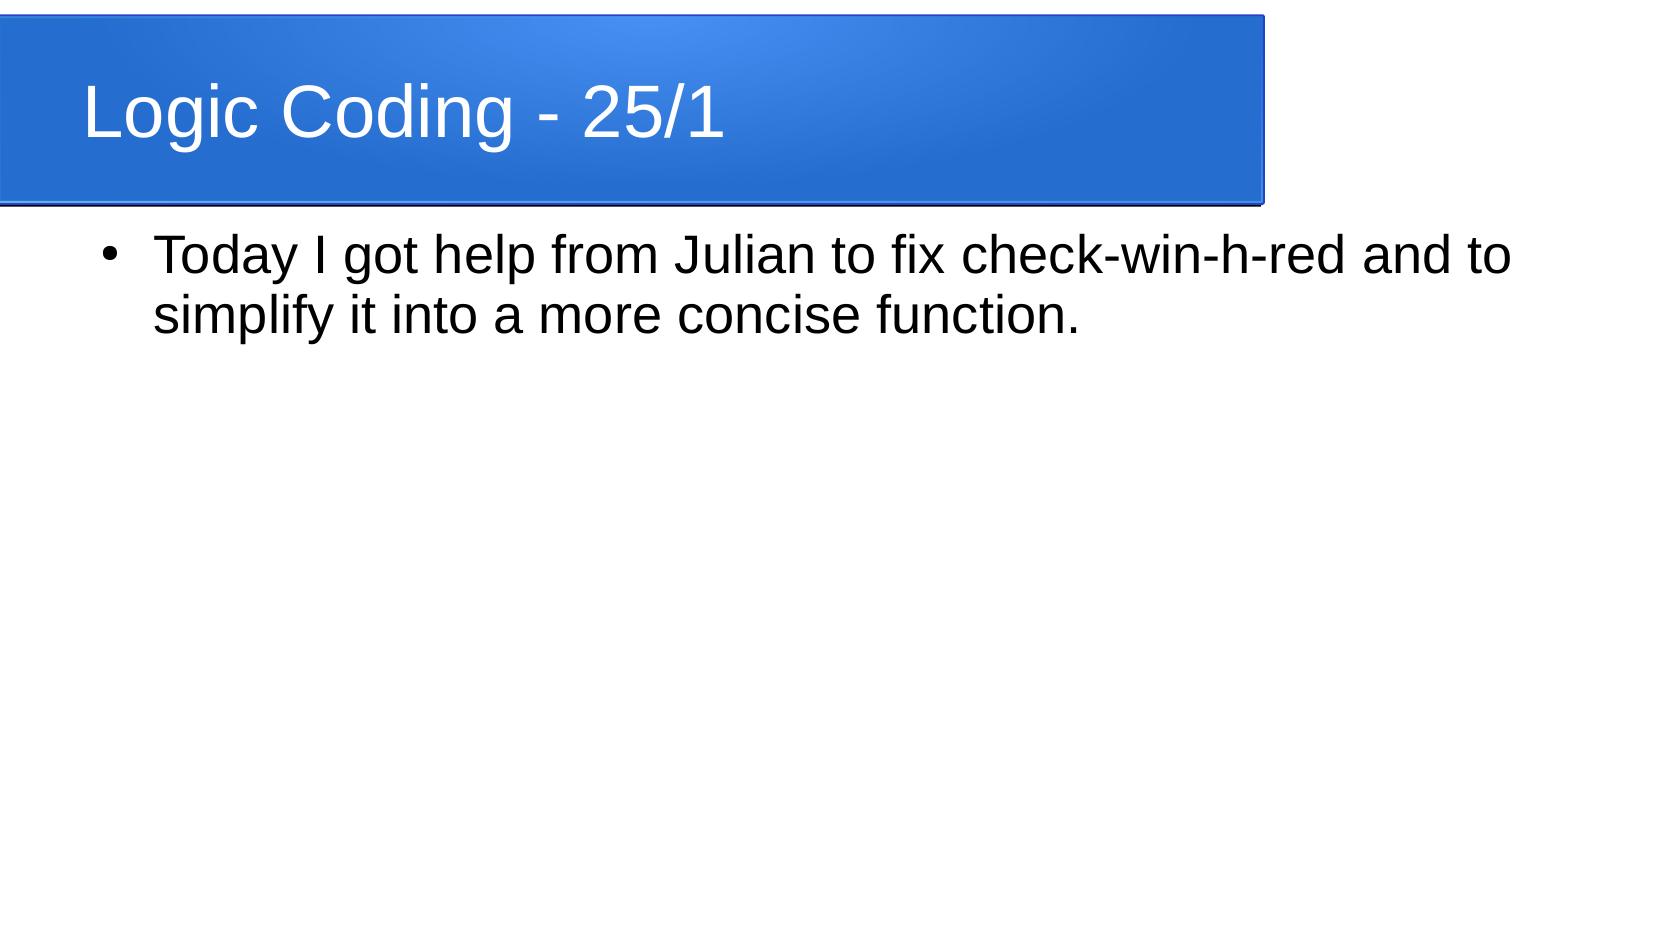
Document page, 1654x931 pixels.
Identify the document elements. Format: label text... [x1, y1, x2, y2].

title Logic Coding - 25/1 [82, 35, 1235, 189]
list Today I got help from Julian to fix check-win-h-red and to simplify it into a more concise function. [82, 224, 1571, 764]
